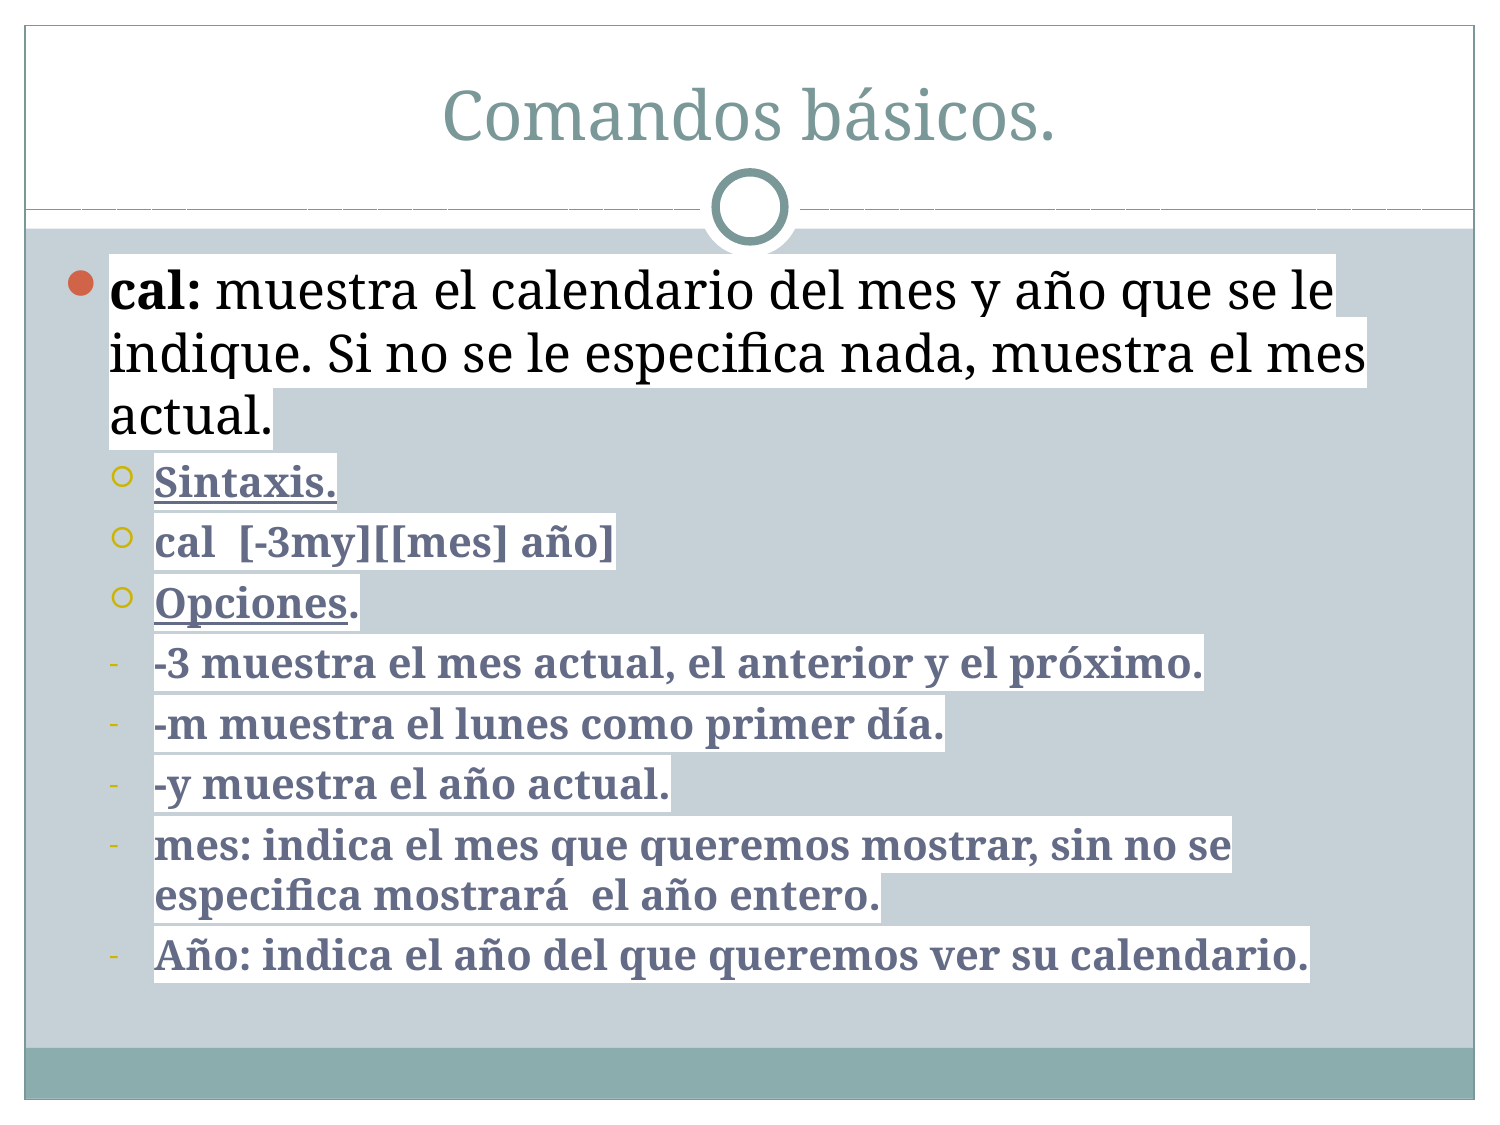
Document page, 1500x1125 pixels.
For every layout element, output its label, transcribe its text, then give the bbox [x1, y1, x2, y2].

list cal: muestra el calendario del mes y año que se le indique. Si no se le especifica nada, muestra el mes actual. Sintaxis. cal [-3my][[mes] año] Opciones. -3 muestra el mes actual, el anterior y el próximo. -m muestra el lunes como primer día. -y muestra el año actual. mes: indica el mes que queremos mostrar, sin no se especifica mostrará el año entero. Año: indica el año del que queremos ver su calendario. [49, 250, 1445, 1001]
title Comandos básicos. [49, 37, 1450, 162]
